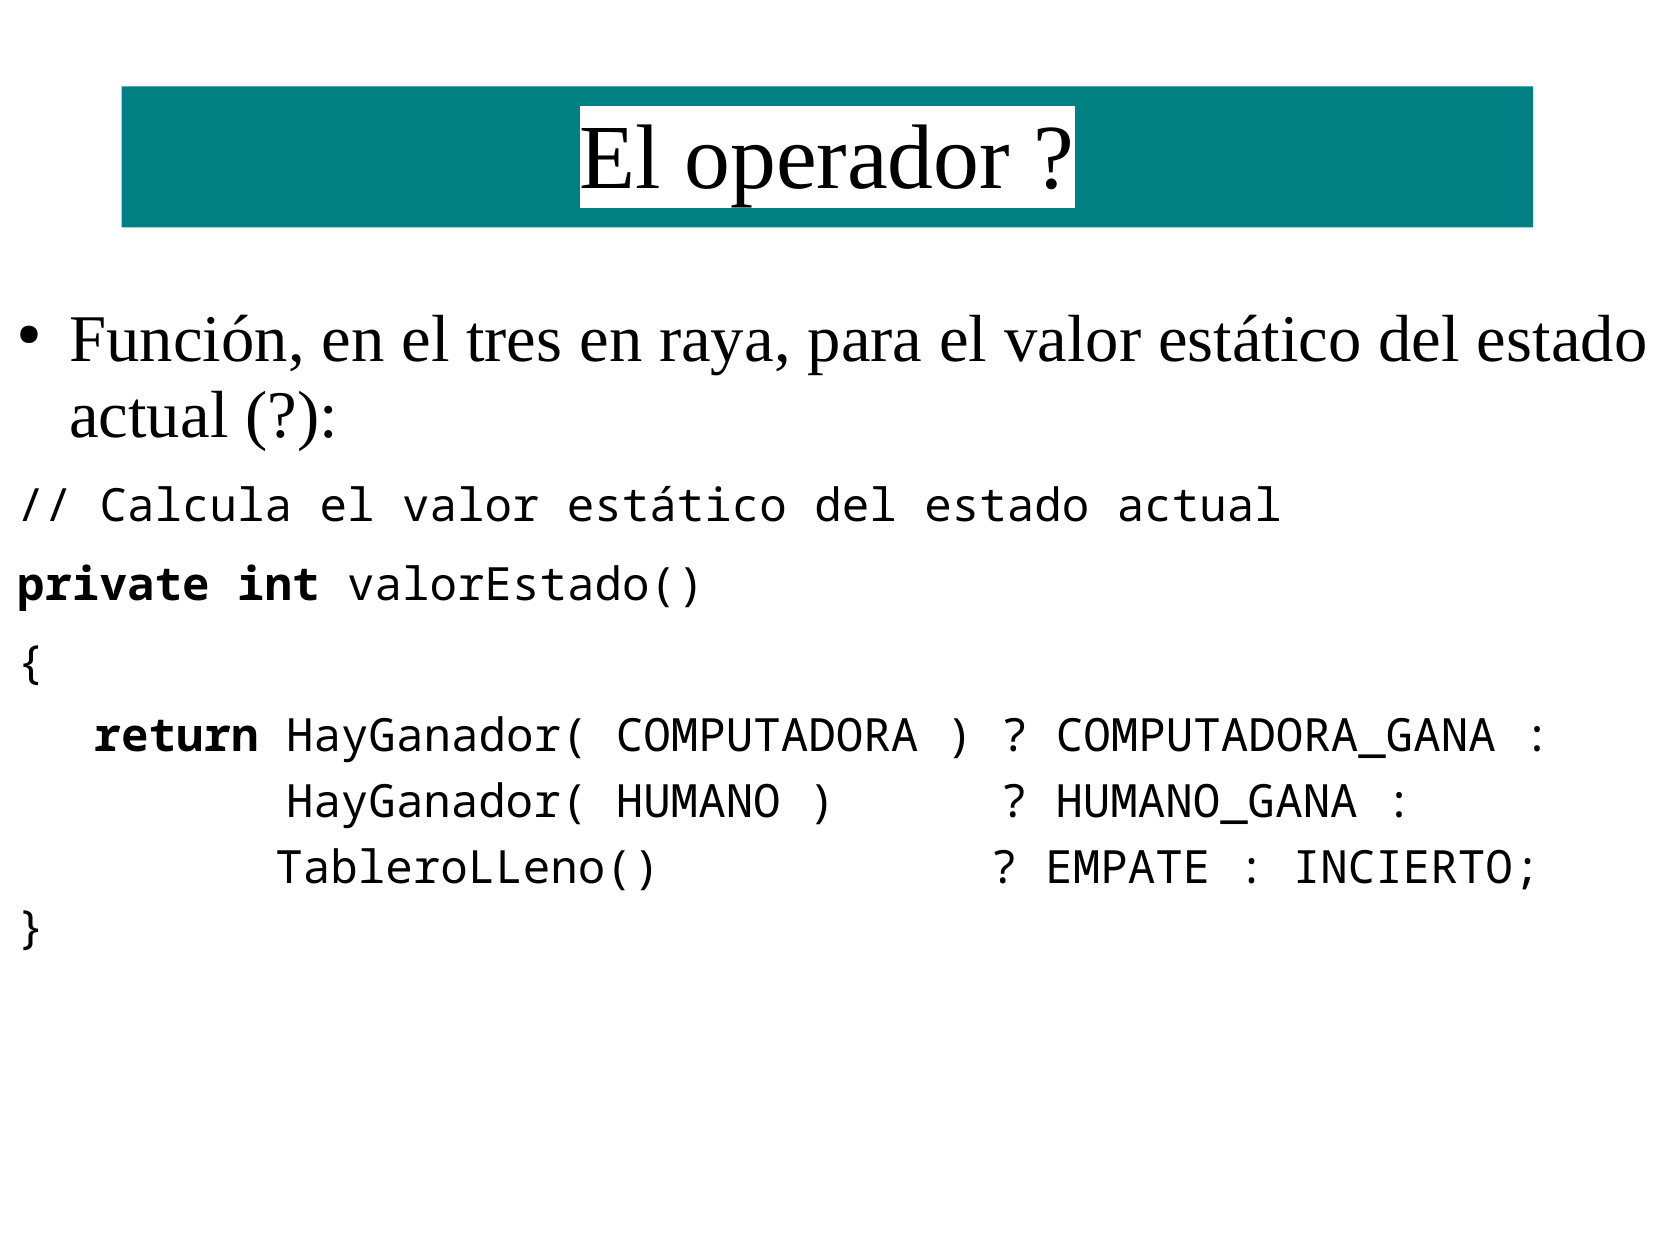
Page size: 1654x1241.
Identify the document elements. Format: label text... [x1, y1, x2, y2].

title El operador ? [121, 86, 1534, 228]
text_box Función, en el tres en raya, para el valor estático del estado actual (?): // Calcula el valor estático del estado actual private int valorEstado() { return HayGanador( COMPUTADORA ) ? COMPUTADORA_GANA : HayGanador( HUMANO ) ? HUMANO_GANA : TableroLLeno() ? EMPATE : INCIERTO; } [0, 301, 1654, 954]
